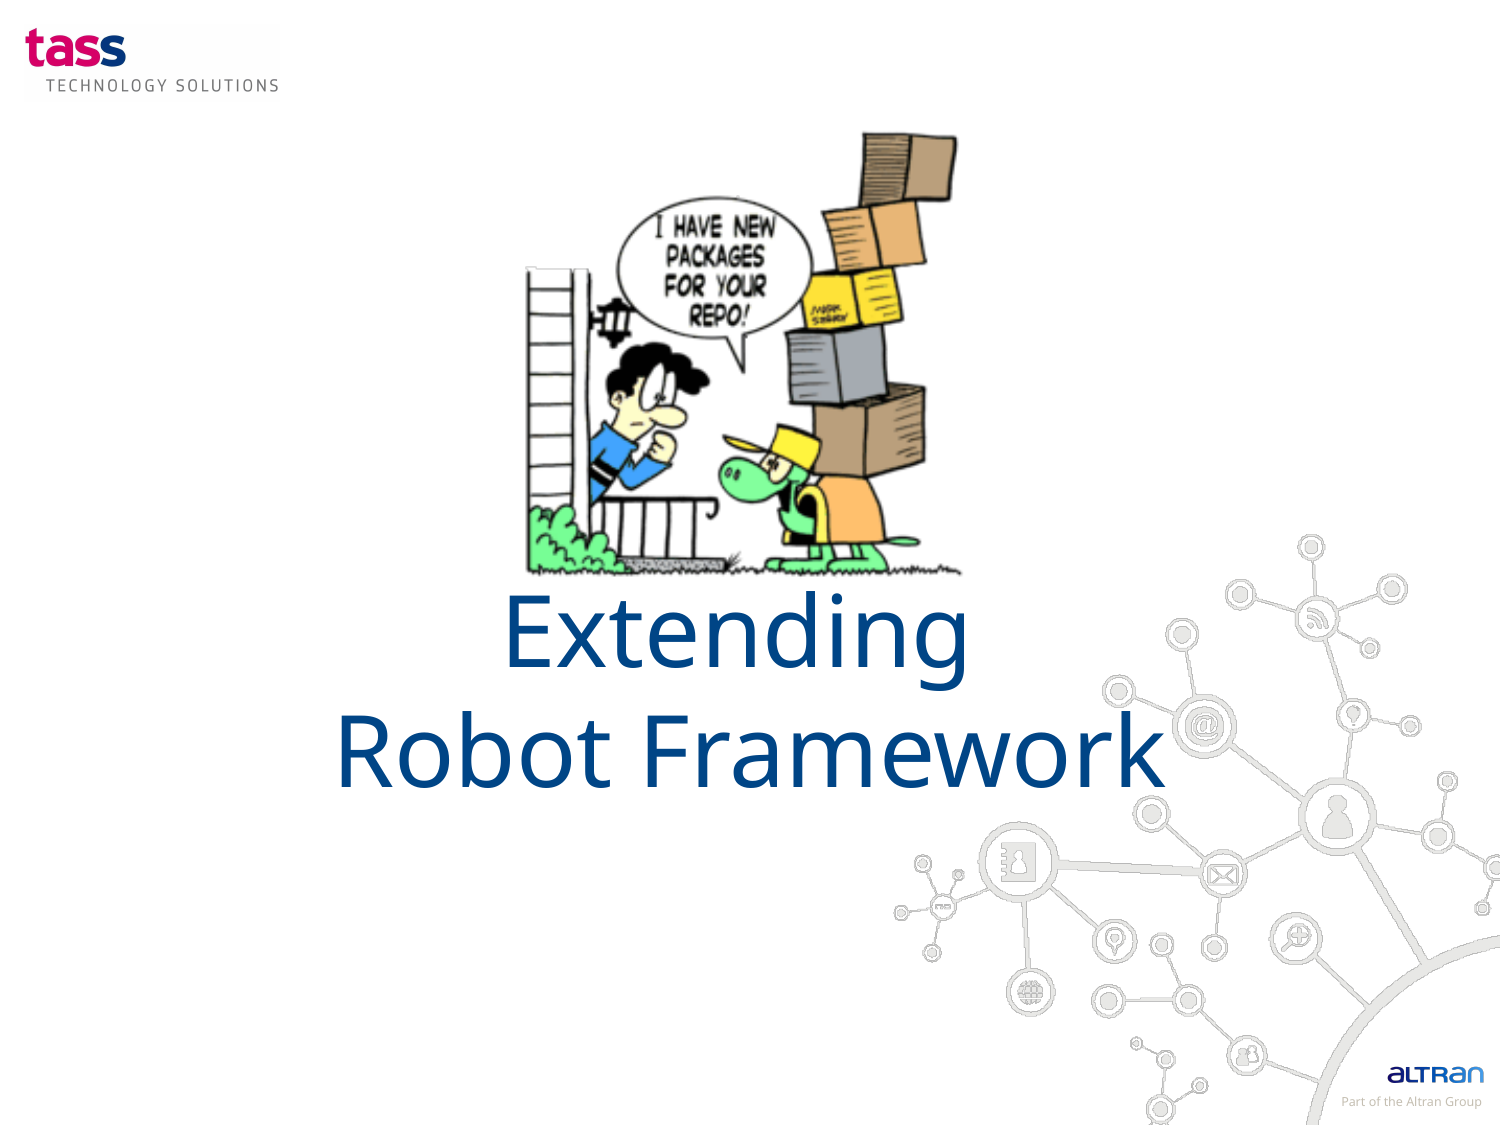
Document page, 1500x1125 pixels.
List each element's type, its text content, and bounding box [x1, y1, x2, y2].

picture [520, 119, 980, 426]
picture [1385, 1064, 1485, 1087]
title Extending Robot Framework [90, 426, 1410, 949]
picture [24, 24, 280, 102]
